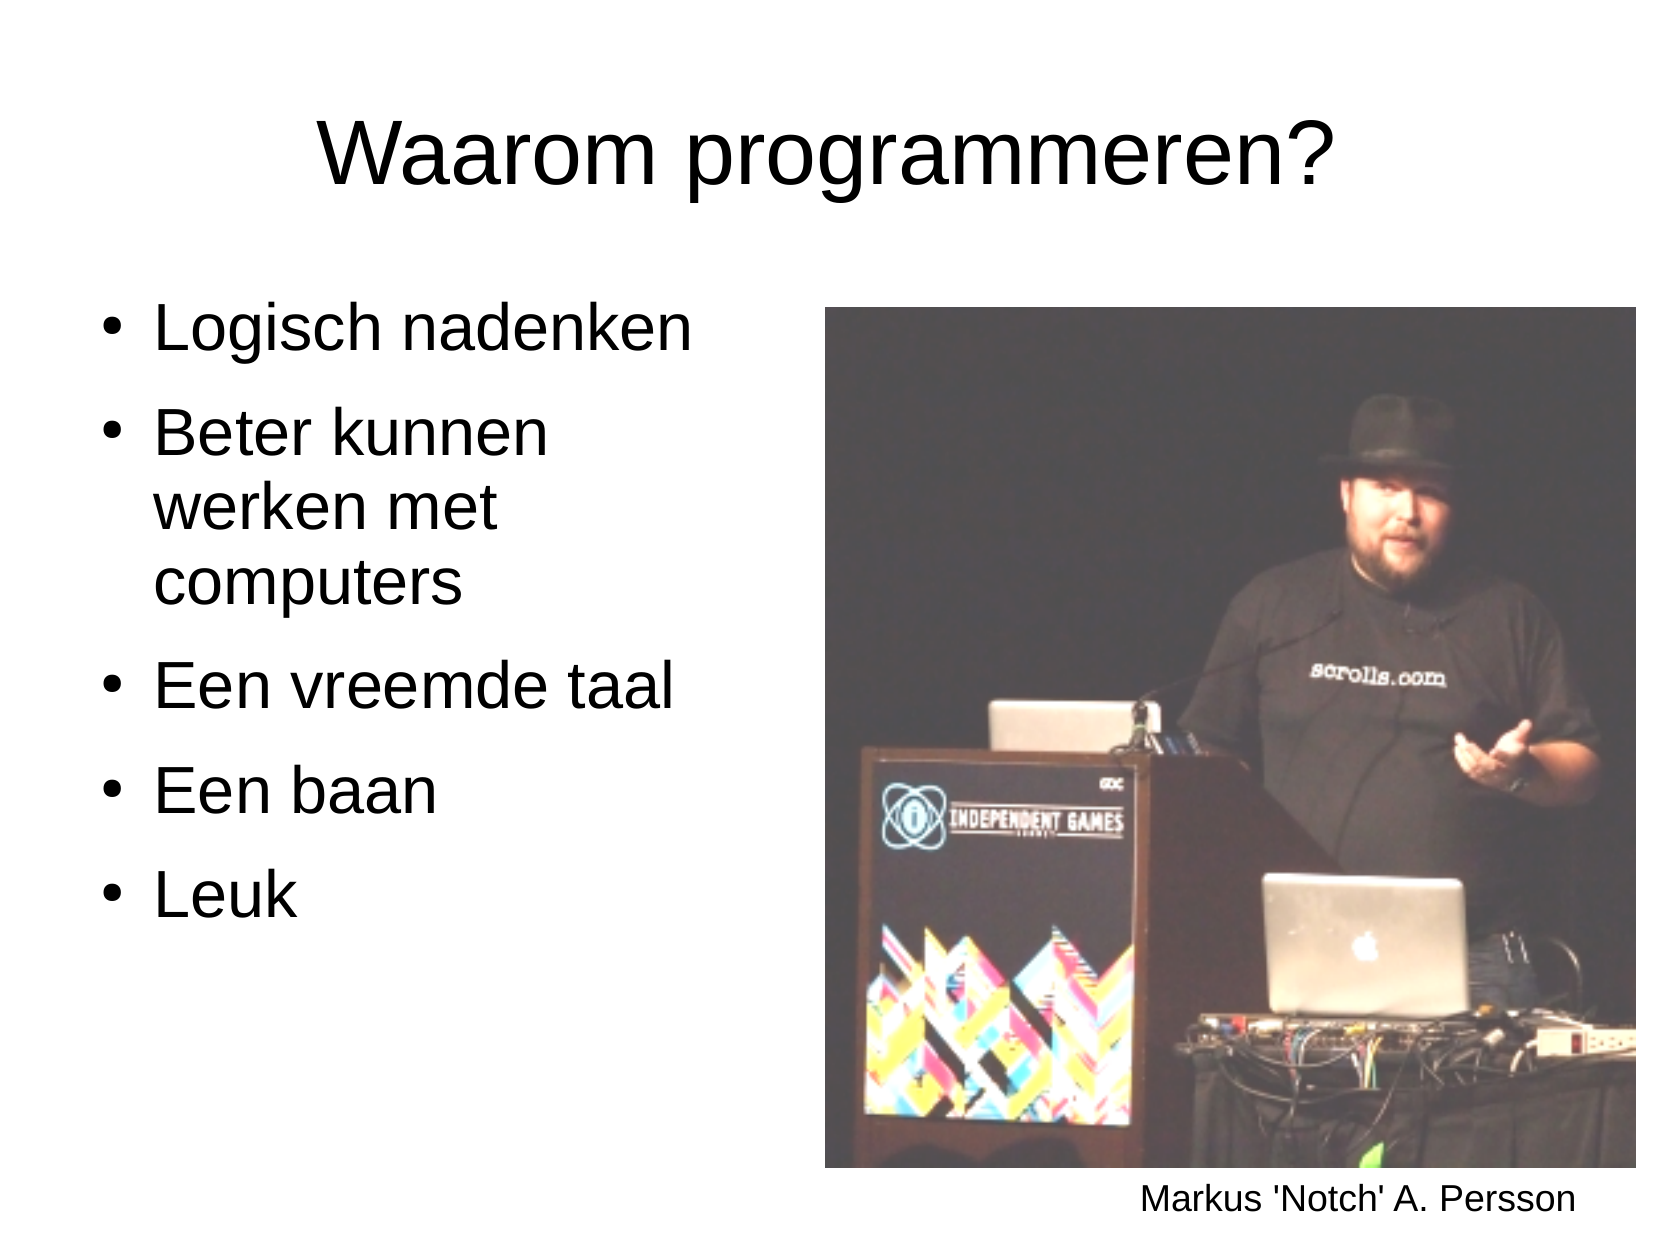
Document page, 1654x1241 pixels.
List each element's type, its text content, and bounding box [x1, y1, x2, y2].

text_box Markus 'Notch' A. Persson [1125, 1170, 1621, 1227]
title Waarom programmeren? [82, 49, 1571, 257]
picture [825, 307, 1636, 1168]
list Logisch nadenken Beter kunnen werken met computers Een vreemde taal Een baan Leuk [82, 290, 766, 1216]
